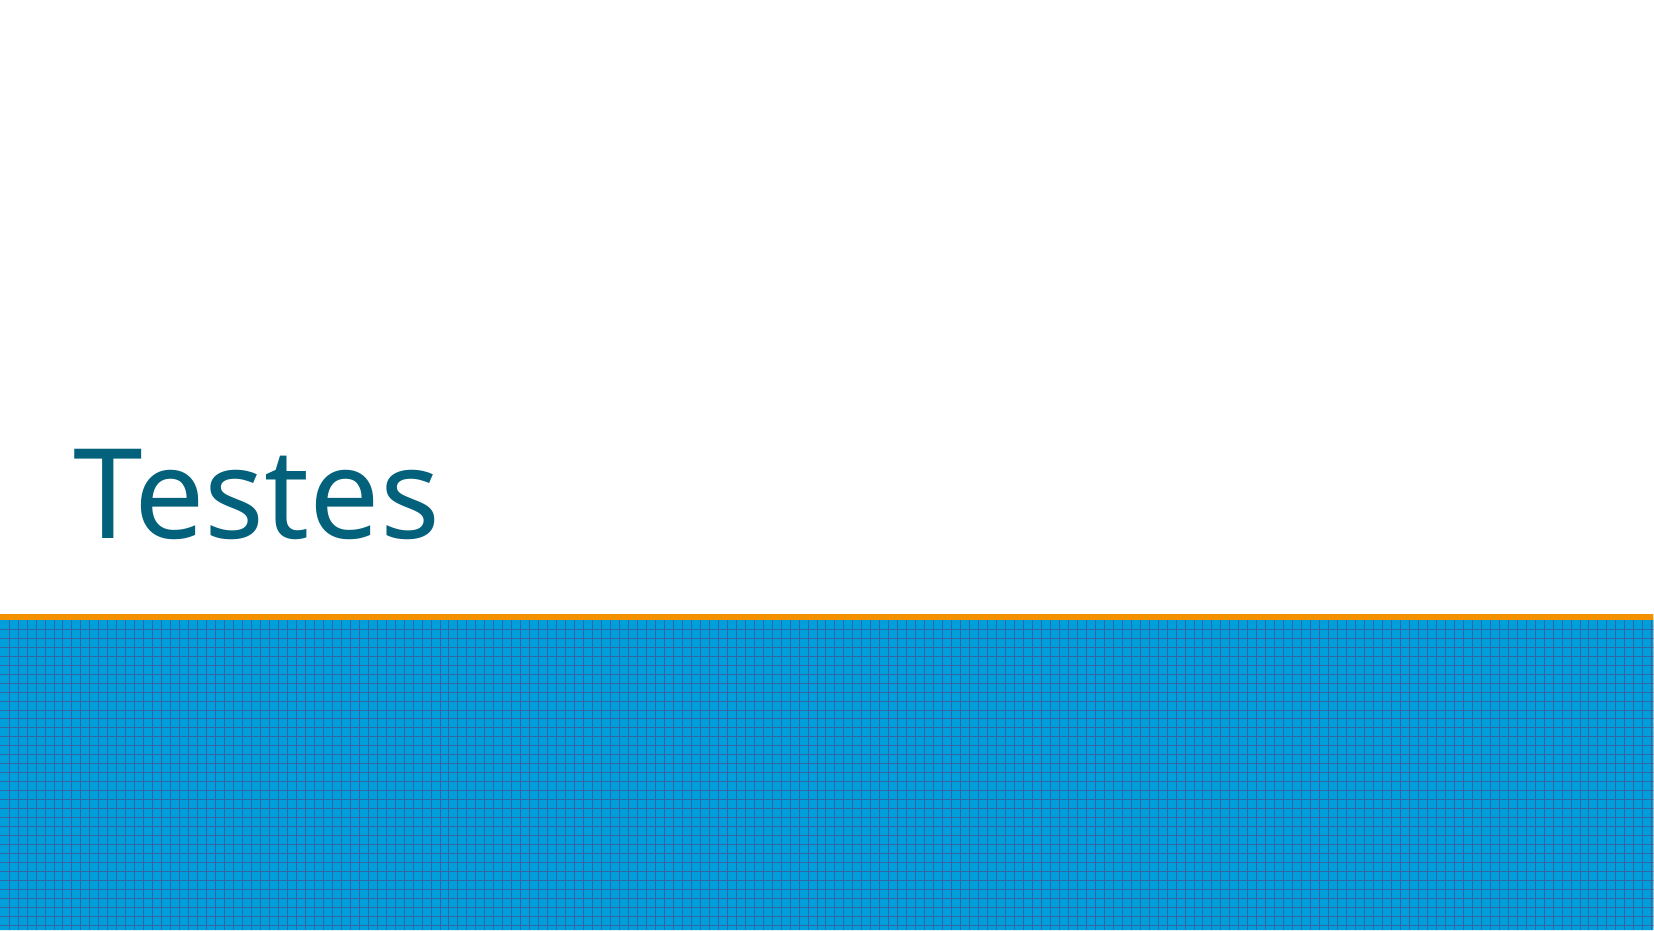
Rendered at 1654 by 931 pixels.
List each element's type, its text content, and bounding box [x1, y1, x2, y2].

title Testes [73, 44, 1551, 576]
subtitle [59, 649, 1565, 857]
